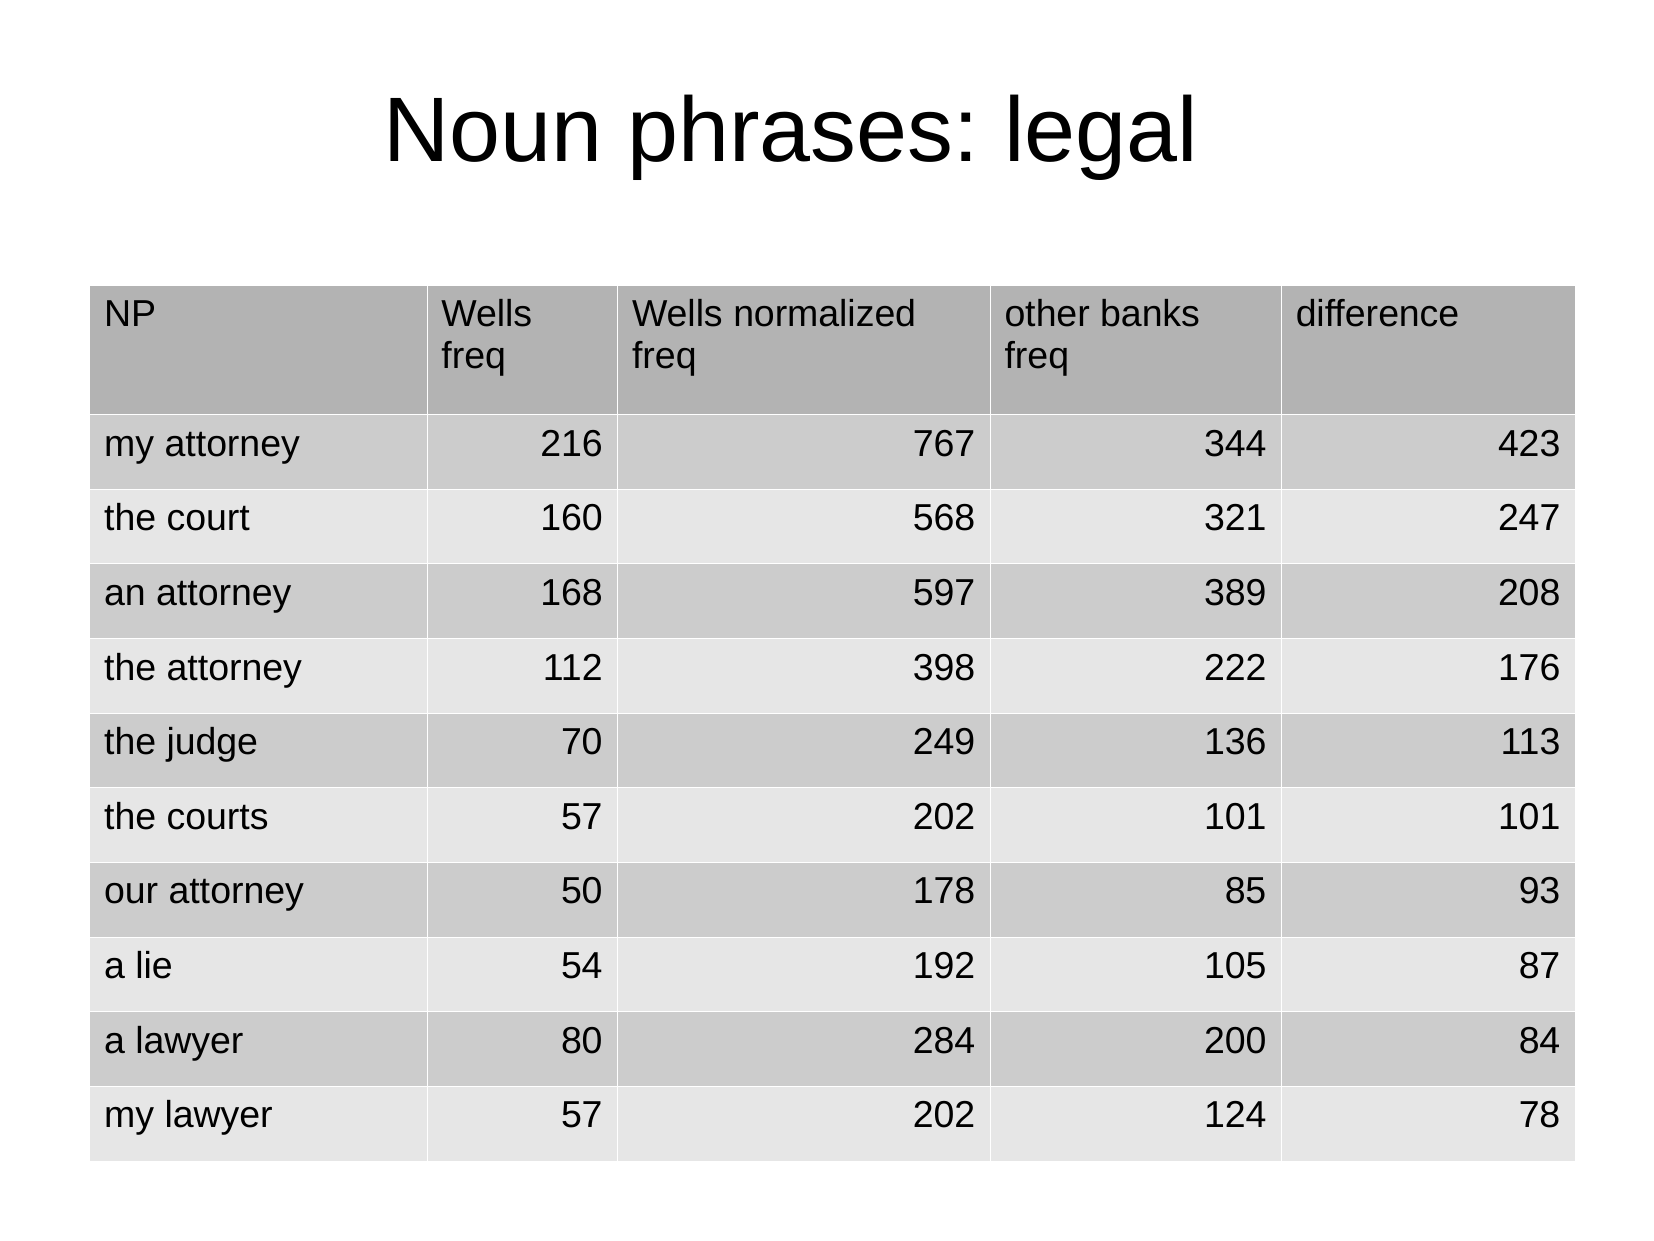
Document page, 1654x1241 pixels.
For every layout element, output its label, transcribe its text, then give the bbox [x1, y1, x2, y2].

table_cell 136 [991, 714, 1281, 787]
table_cell 423 [1282, 415, 1575, 489]
table_cell 101 [1282, 788, 1575, 862]
table_cell 176 [1282, 639, 1575, 713]
table_cell 87 [1282, 938, 1575, 1011]
table_cell the judge [90, 714, 427, 787]
table_cell 222 [991, 639, 1281, 713]
table_cell 78 [1282, 1087, 1575, 1161]
table_cell 168 [428, 564, 617, 638]
table_cell 54 [428, 938, 617, 1011]
table_cell 321 [991, 490, 1281, 563]
table_cell 389 [991, 564, 1281, 638]
table_cell 216 [428, 415, 617, 489]
table_cell 50 [428, 863, 617, 937]
table_cell 208 [1282, 564, 1575, 638]
table_cell the courts [90, 788, 427, 862]
table_cell the court [90, 490, 427, 563]
table_cell 202 [618, 1087, 990, 1161]
table_header other banks freq [991, 286, 1281, 414]
table_cell a lie [90, 938, 427, 1011]
table_cell 84 [1282, 1012, 1575, 1086]
table_cell our attorney [90, 863, 427, 937]
table_cell 767 [618, 415, 990, 489]
table_cell 192 [618, 938, 990, 1011]
table_cell 398 [618, 639, 990, 713]
table_cell 93 [1282, 863, 1575, 937]
table_cell 568 [618, 490, 990, 563]
table_cell 70 [428, 714, 617, 787]
table_cell 249 [618, 714, 990, 787]
table_header NP [90, 286, 427, 414]
table_cell 247 [1282, 490, 1575, 563]
table_cell 105 [991, 938, 1281, 1011]
table_cell my attorney [90, 415, 427, 489]
table_cell 344 [991, 415, 1281, 489]
table_cell 202 [618, 788, 990, 862]
table_cell 101 [991, 788, 1281, 862]
table_header difference [1282, 286, 1575, 414]
table_cell 178 [618, 863, 990, 937]
table_cell 597 [618, 564, 990, 638]
table_cell 160 [428, 490, 617, 563]
table_cell 80 [428, 1012, 617, 1086]
table_cell 112 [428, 639, 617, 713]
table_cell 113 [1282, 714, 1575, 787]
table_cell 200 [991, 1012, 1281, 1086]
table_header Wells freq [428, 286, 617, 414]
table_header Wells normalized freq [618, 286, 990, 414]
table_cell 57 [428, 1087, 617, 1161]
table_cell the attorney [90, 639, 427, 713]
table_cell 85 [991, 863, 1281, 937]
table_cell my lawyer [90, 1087, 427, 1161]
table_cell 124 [991, 1087, 1281, 1161]
table_cell 284 [618, 1012, 990, 1086]
table_cell a lawyer [90, 1012, 427, 1086]
title Noun phrases: legal [82, 49, 1501, 211]
table_cell an attorney [90, 564, 427, 638]
table_cell 57 [428, 788, 617, 862]
